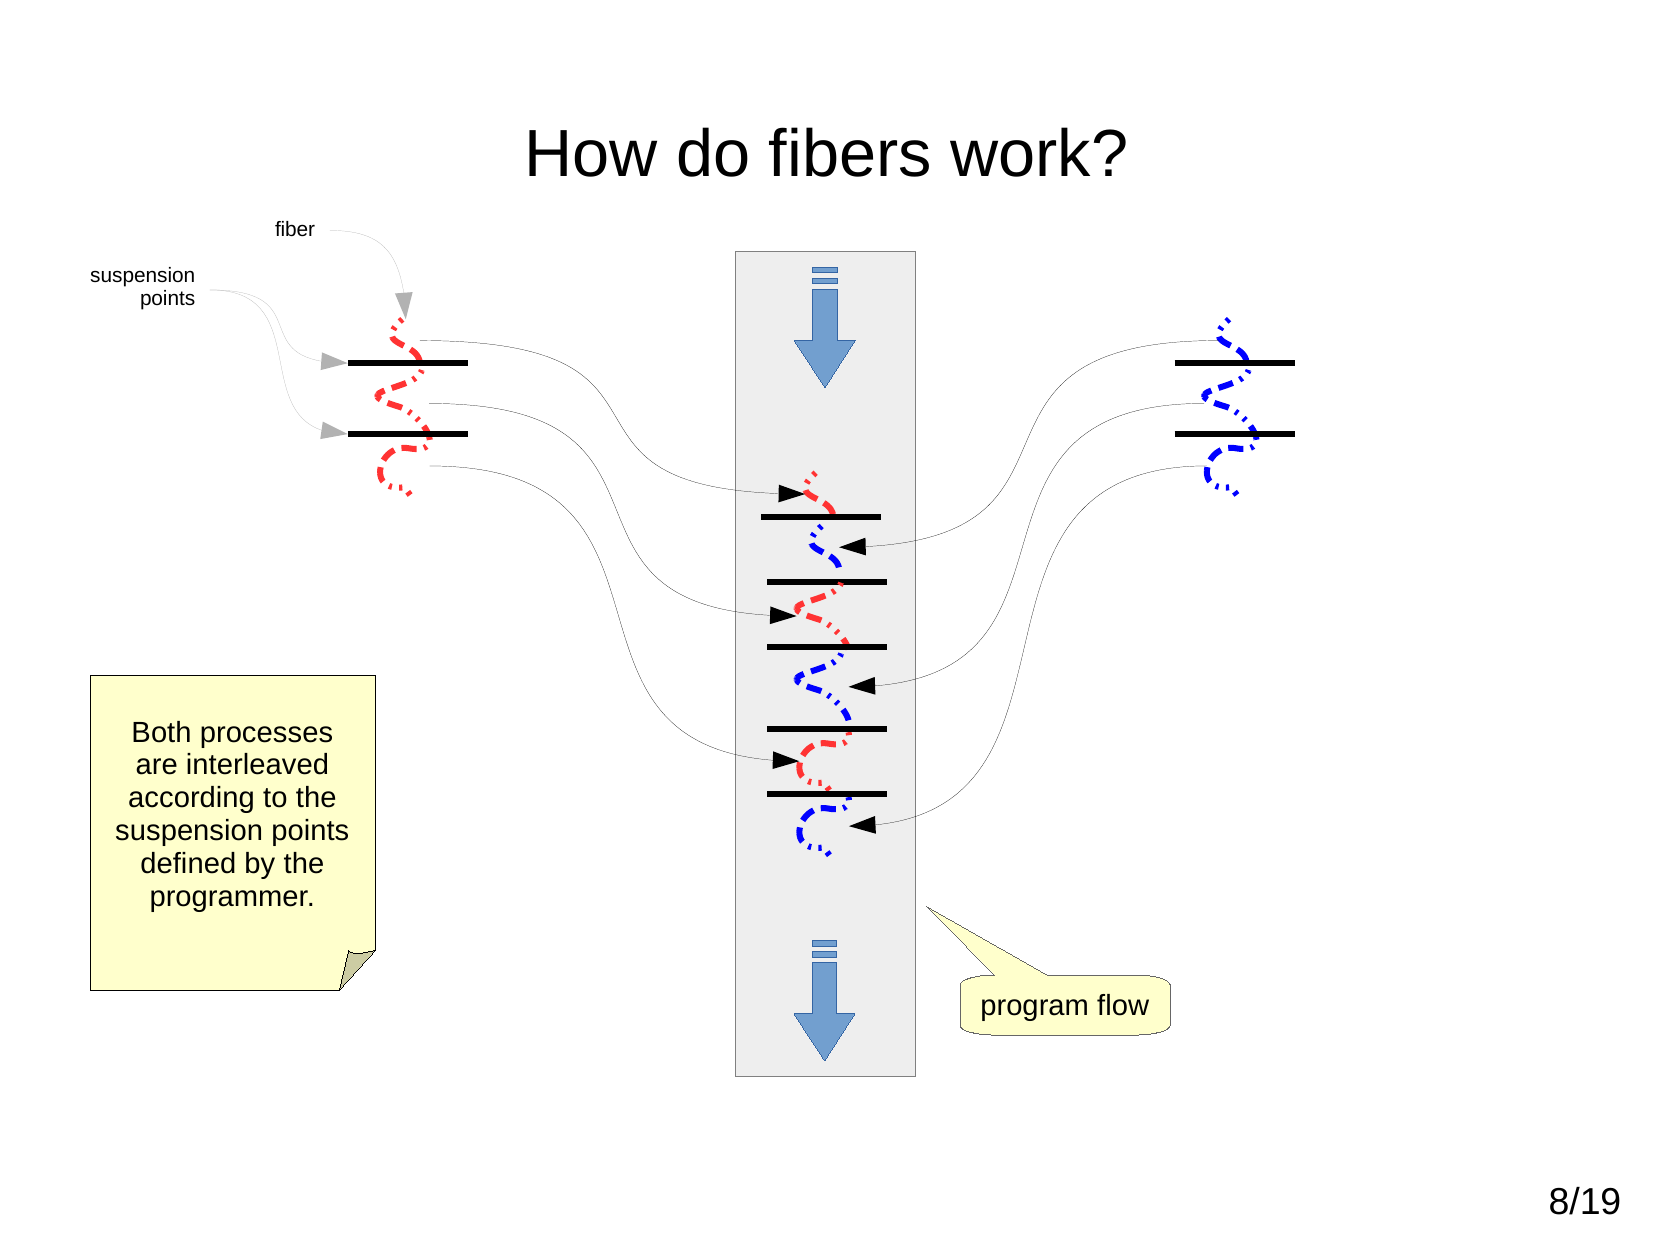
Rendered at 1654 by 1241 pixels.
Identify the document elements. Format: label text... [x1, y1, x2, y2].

text_box Both processes are interleaved according to the suspension points defined by the programmer. [90, 675, 376, 991]
text_box program flow [926, 906, 1171, 1036]
text_box suspension points [75, 256, 211, 324]
text_box fiber [195, 210, 331, 251]
title How do fibers work? [82, 49, 1571, 257]
text_box [735, 251, 916, 1077]
